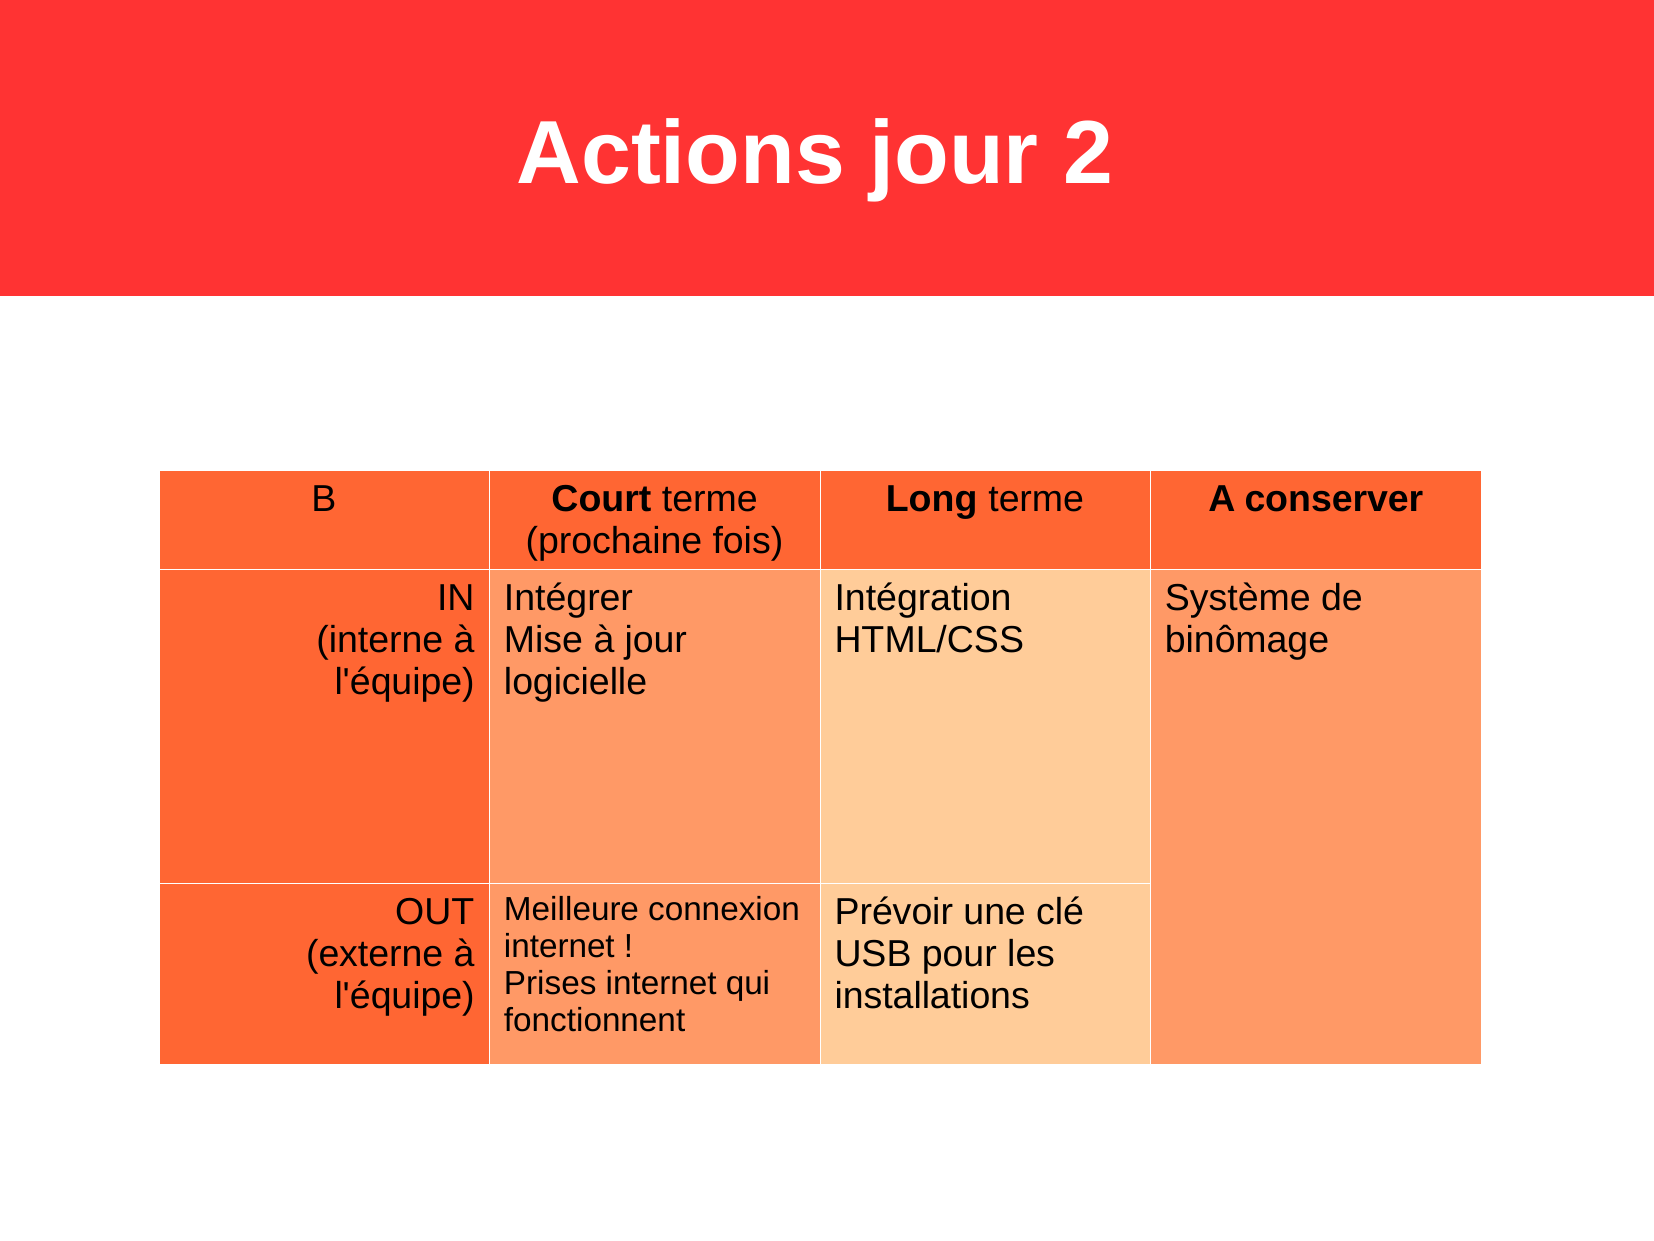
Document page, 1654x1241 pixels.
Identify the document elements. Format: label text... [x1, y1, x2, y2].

table_header B [160, 471, 489, 569]
table_cell Système de binômage [1151, 570, 1481, 1064]
table_cell Intégrer Mise à jour logicielle [490, 570, 820, 883]
table_header A conserver [1151, 471, 1481, 569]
table_cell OUT (externe à l'équipe) [160, 884, 489, 1064]
table_cell Prévoir une clé USB pour les installations [821, 884, 1150, 1064]
table_header Long terme [821, 471, 1150, 569]
table_cell Intégration HTML/CSS [821, 570, 1150, 883]
title Actions jour 2 [11, 49, 1619, 257]
text_box [0, 0, 1654, 296]
table_cell IN (interne à l'équipe) [160, 570, 489, 883]
table_header Court terme (prochaine fois) [490, 471, 820, 569]
table_cell Meilleure connexion internet ! Prises internet qui fonctionnent [490, 884, 820, 1064]
